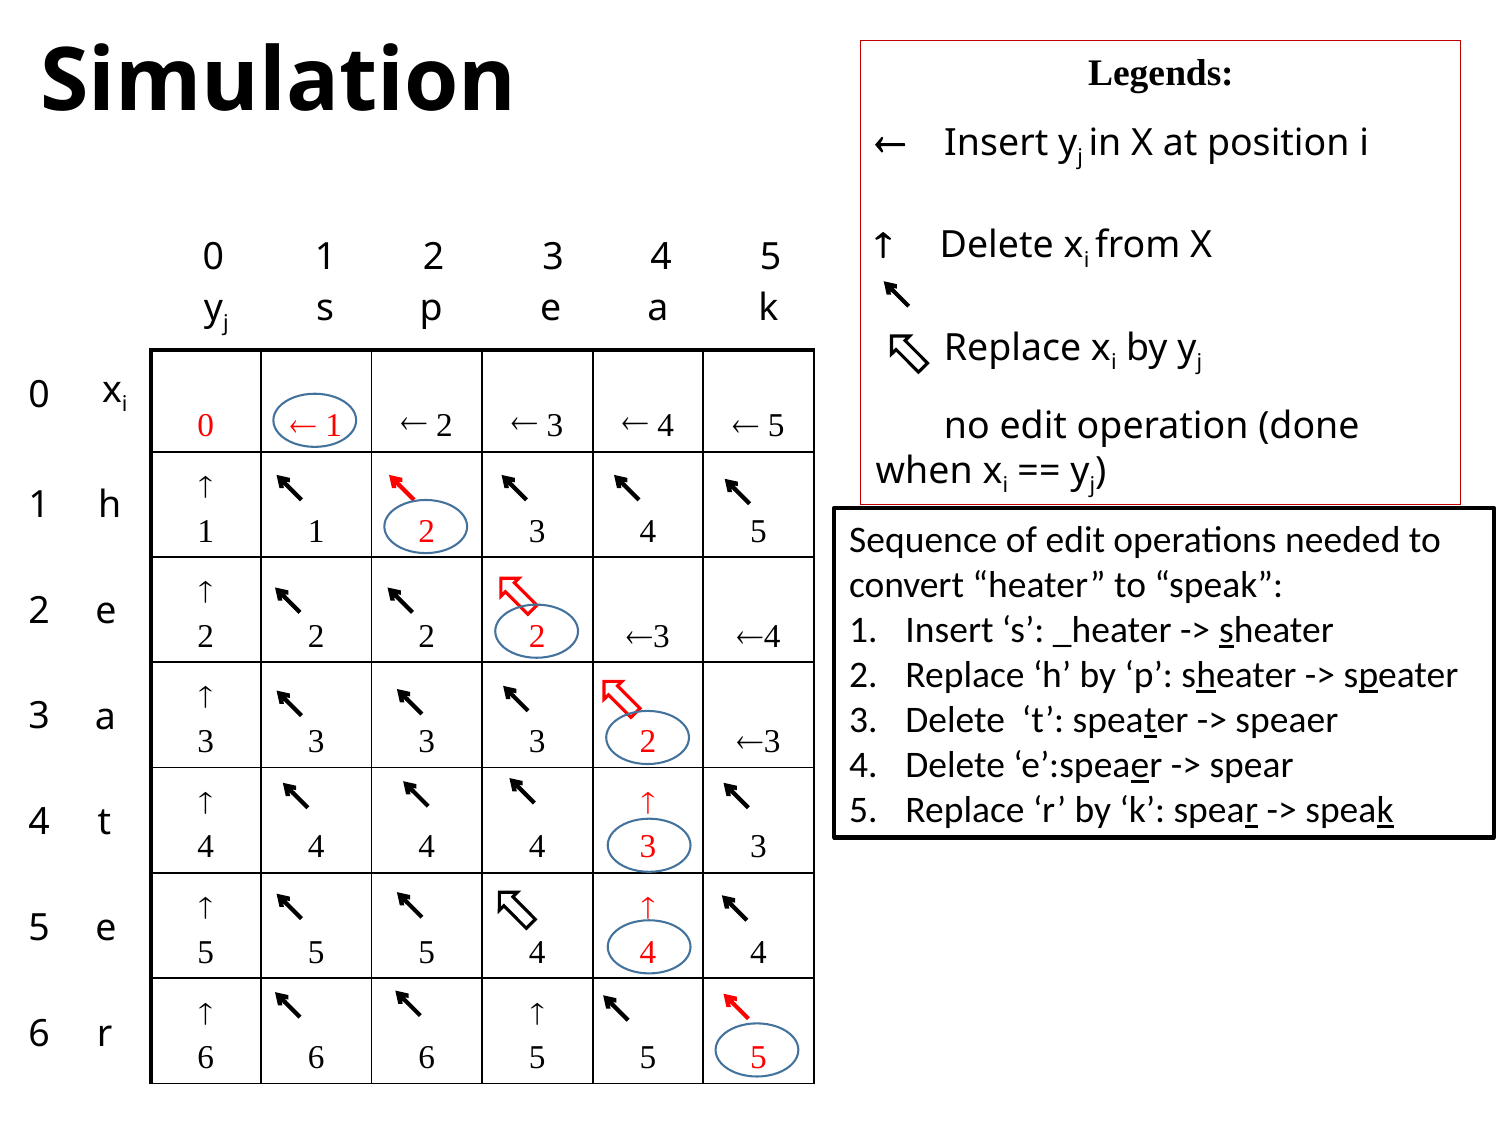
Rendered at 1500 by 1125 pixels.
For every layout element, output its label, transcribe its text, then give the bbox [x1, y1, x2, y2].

text_box 1 [299, 224, 351, 285]
text_box a [632, 275, 684, 336]
table_cell 5 [372, 874, 481, 977]
table_cell 3 [594, 558, 702, 661]
text_box 6 [13, 1001, 65, 1062]
table_cell 3 [483, 663, 592, 767]
table_cell 4 [483, 874, 592, 977]
table_cell 1 [262, 453, 371, 556]
text_box yj [189, 275, 244, 342]
table_cell  3 [594, 768, 702, 872]
table_header 2 [372, 352, 481, 451]
table_cell  5 [483, 979, 592, 1083]
text_box 3 [527, 224, 579, 285]
table_header 0 [153, 352, 260, 451]
text_box e [80, 895, 132, 956]
text_box Legends:  Insert yj in X at position i  Delete xi from X Replace xi by yj no edit operation (done when xi == yj) [860, 40, 1461, 505]
table_cell 5 [262, 874, 371, 977]
table_cell 4 [704, 874, 813, 977]
table_cell 3 [483, 453, 592, 556]
text_box k [743, 275, 794, 336]
text_box 0 [13, 362, 65, 423]
table_cell 6 [262, 979, 371, 1083]
table_cell 4 [262, 768, 371, 872]
text_box 5 [745, 224, 797, 285]
table_cell 4 [372, 768, 481, 872]
table_cell 4 [704, 558, 813, 661]
table_cell 5 [704, 453, 813, 556]
text_box h [83, 472, 137, 533]
table_cell  5 [153, 874, 260, 977]
text_box 1 [13, 472, 65, 533]
text_box 2 [13, 578, 65, 639]
table_cell  2 [153, 558, 260, 661]
table_header  5 [704, 352, 813, 451]
table_header  1 [262, 352, 371, 451]
table_cell  3 [153, 663, 260, 767]
text_box 5 [13, 895, 65, 956]
table_cell 6 [372, 979, 481, 1083]
table_cell  1 [153, 453, 260, 556]
table_cell 2 [483, 558, 592, 661]
text_box a [80, 684, 131, 745]
text_box e [80, 578, 132, 639]
table_cell 3 [372, 663, 481, 767]
table_cell  6 [153, 979, 260, 1083]
text_box t [83, 790, 127, 850]
table_cell  4 [594, 874, 702, 977]
text_box xi [87, 357, 143, 424]
text_box r [82, 1001, 128, 1062]
table_cell 3 [704, 663, 813, 767]
text_box s [301, 275, 349, 336]
table_cell 2 [372, 558, 481, 661]
table_cell 2 [594, 663, 702, 767]
table_cell  3 [609, 820, 689, 870]
table_cell 2 [372, 453, 481, 556]
text_box 4 [635, 224, 687, 285]
table_cell 5 [704, 979, 813, 1083]
table_cell 3 [262, 663, 371, 767]
text_box Sequence of edit operations needed to convert “heater” to “speak”: Insert ‘s’: _heater -> sheater Replace ‘h’ by ‘p’: sheater -> speater Delete ‘t’: speater -> speaer Delete ‘e’:speaer -> spear Replace ‘r’ by ‘k’: spear -> speak [834, 507, 1494, 838]
text_box e [525, 275, 576, 336]
table_cell  4 [153, 768, 260, 872]
table_cell 4 [594, 453, 702, 556]
table_cell 5 [594, 979, 702, 1083]
table_cell 3 [704, 768, 813, 872]
table_cell 2 [262, 558, 371, 661]
title Simulation [25, 26, 1469, 138]
table_header 4 [594, 352, 702, 451]
table_cell 4 [483, 768, 592, 872]
text_box 2 [408, 224, 460, 285]
text_box 3 [13, 683, 65, 744]
text_box 4 [13, 789, 65, 850]
text_box 0 [188, 224, 239, 285]
text_box p [404, 275, 458, 336]
table_header 3 [483, 352, 592, 451]
